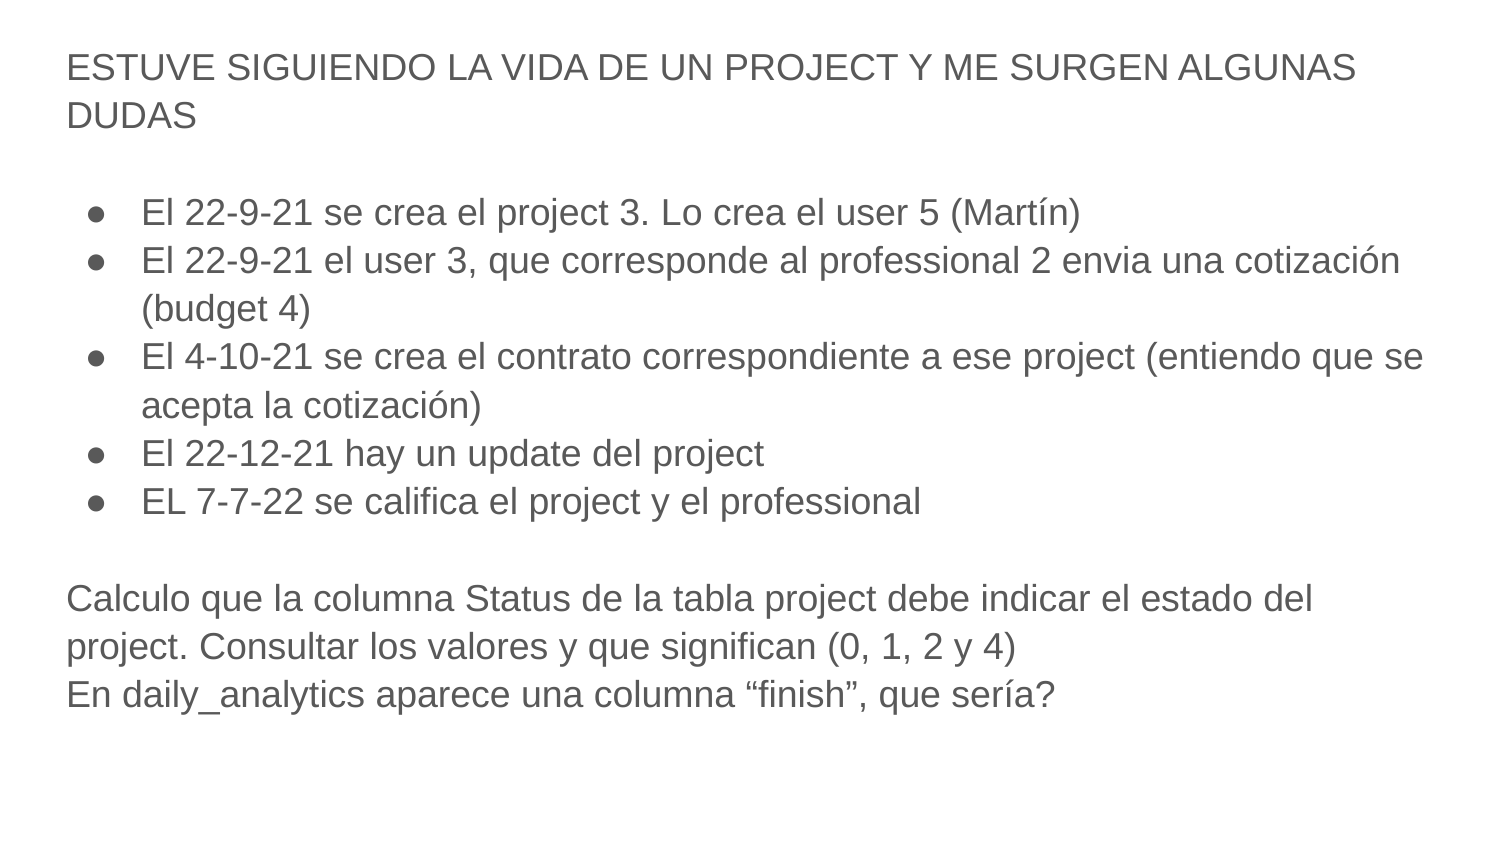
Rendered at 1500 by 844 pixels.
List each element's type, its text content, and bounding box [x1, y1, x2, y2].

subtitle ESTUVE SIGUIENDO LA VIDA DE UN PROJECT Y ME SURGEN ALGUNAS DUDAS El 22-9-21 se crea el project 3. Lo crea el user 5 (Martín) El 22-9-21 el user 3, que corresponde al professional 2 envia una cotización (budget 4) El 4-10-21 se crea el contrato correspondiente a ese project (entiendo que se acepta la cotización) El 22-12-21 hay un update del project EL 7-7-22 se califica el project y el professional Calculo que la columna Status de la tabla project debe indicar el estado del project. Consultar los valores y que significan (0, 1, 2 y 4) En daily_analytics aparece una columna “finish”, que sería? [51, 25, 1449, 746]
